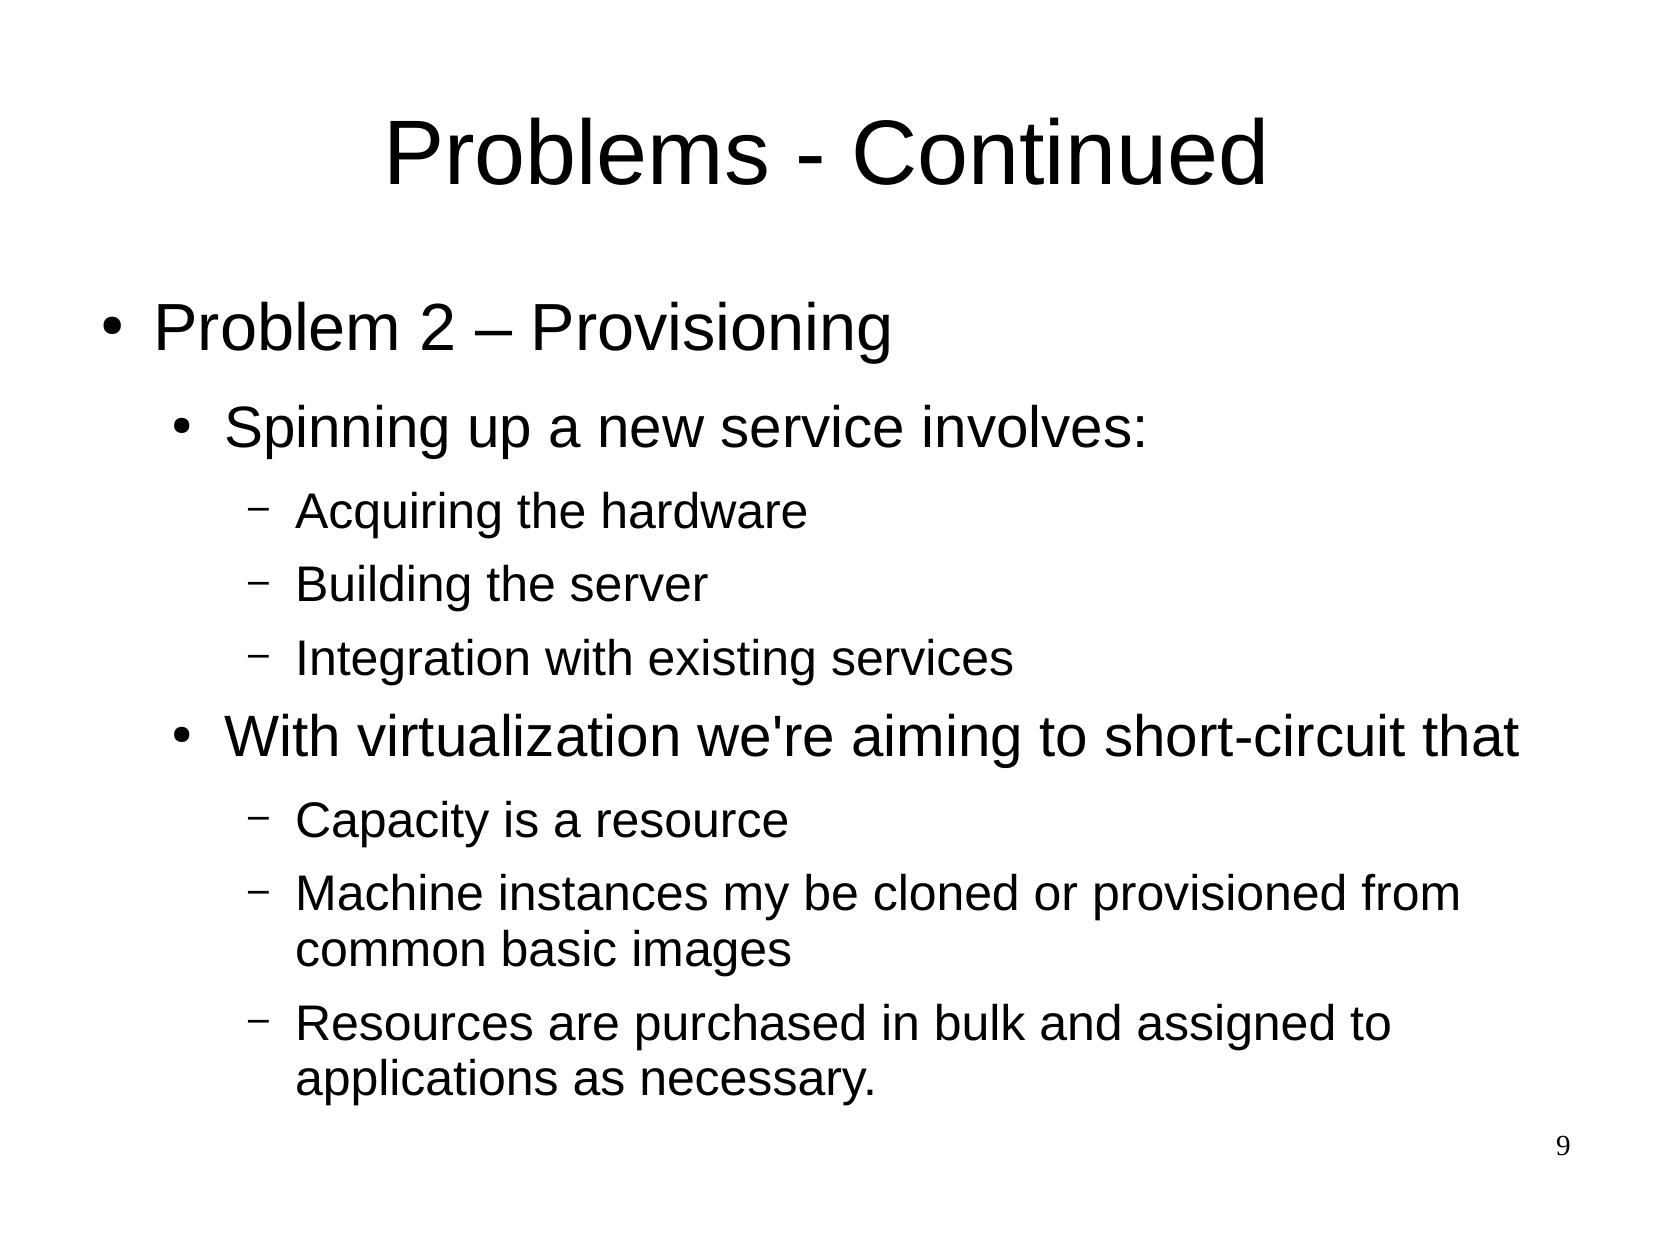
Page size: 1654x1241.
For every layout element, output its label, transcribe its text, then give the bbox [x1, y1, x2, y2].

title Problems - Continued [82, 49, 1571, 257]
list Problem 2 – Provisioning Spinning up a new service involves: Acquiring the hardware Building the server Integration with existing services With virtualization we're aiming to short-circuit that Capacity is a resource Machine instances my be cloned or provisioned from common basic images Resources are purchased in bulk and assigned to applications as necessary. [82, 290, 1571, 1109]
